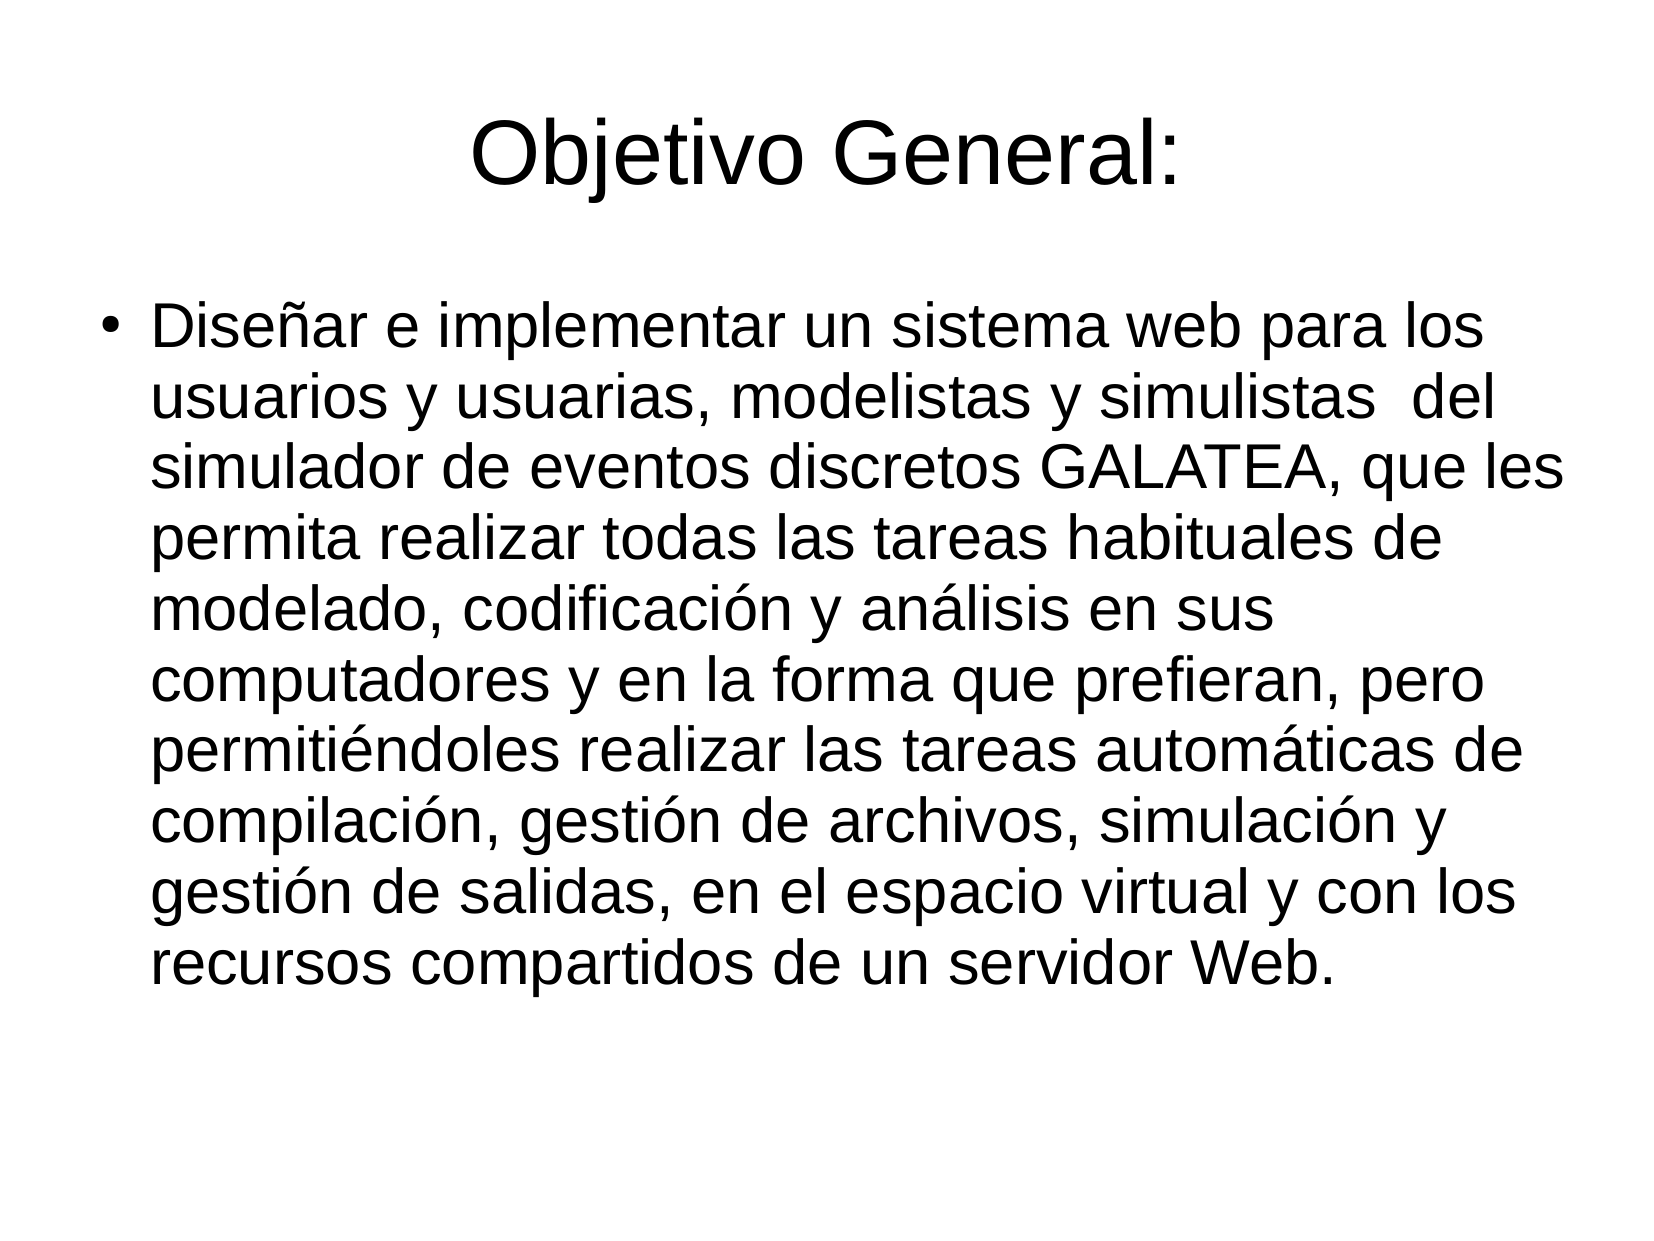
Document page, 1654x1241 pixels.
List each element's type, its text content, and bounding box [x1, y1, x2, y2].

title Objetivo General: [82, 49, 1571, 257]
list Diseñar e implementar un sistema web para los usuarios y usuarias, modelistas y simulistas del simulador de eventos discretos GALATEA, que les permita realizar todas las tareas habituales de modelado, codificación y análisis en sus computadores y en la forma que prefieran, pero permitiéndoles realizar las tareas automáticas de compilación, gestión de archivos, simulación y gestión de salidas, en el espacio virtual y con los recursos compartidos de un servidor Web. [82, 290, 1571, 1010]
